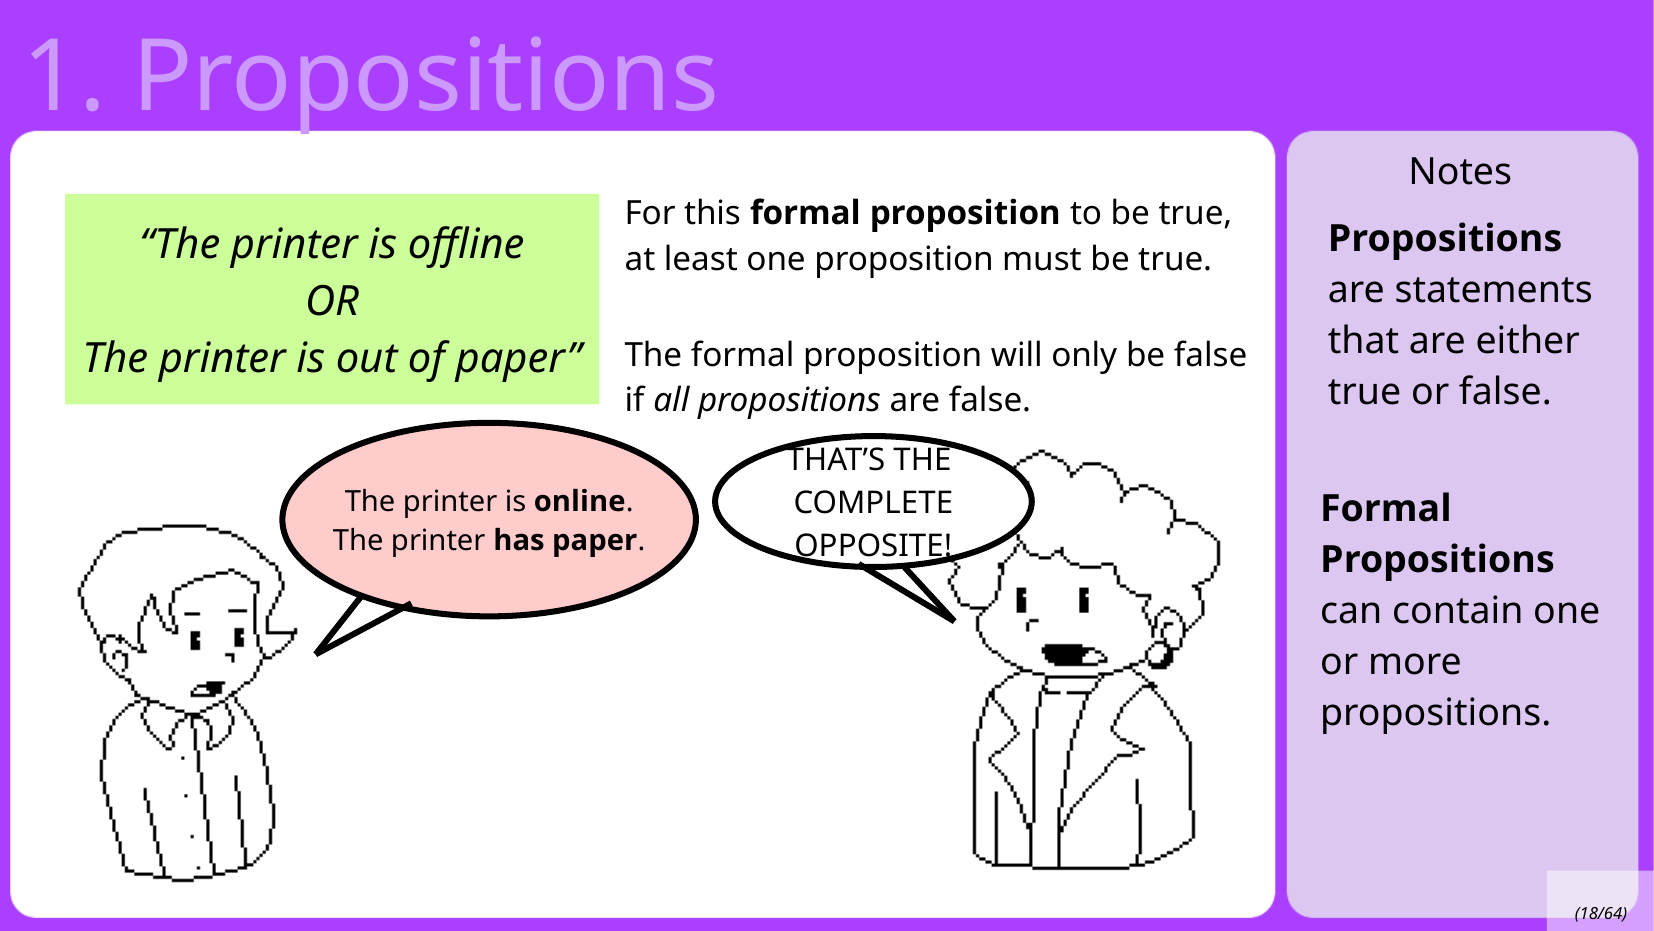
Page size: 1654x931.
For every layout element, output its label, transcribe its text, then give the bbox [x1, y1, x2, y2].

text_box For this formal proposition to be true, at least one proposition must be true. The formal proposition will only be false if all propositions are false. [609, 181, 1269, 404]
picture [0, 0, 1654, 931]
text_box (<number>/64) [1546, 877, 1654, 931]
text_box THAT’S THE COMPLETE OPPOSITE! [715, 436, 1032, 567]
text_box Formal Propositions can contain one or more propositions. [1298, 496, 1623, 722]
text_box Notes [1290, 141, 1631, 199]
text_box The printer is online. The printer has paper. [282, 422, 696, 617]
text_box Propositions are statements that are either true or false. [1298, 222, 1623, 406]
title 1. Propositions [22, 13, 1511, 130]
table_cell False [1546, 870, 1654, 877]
text_box “The printer is offline OR The printer is out of paper” [65, 193, 600, 405]
